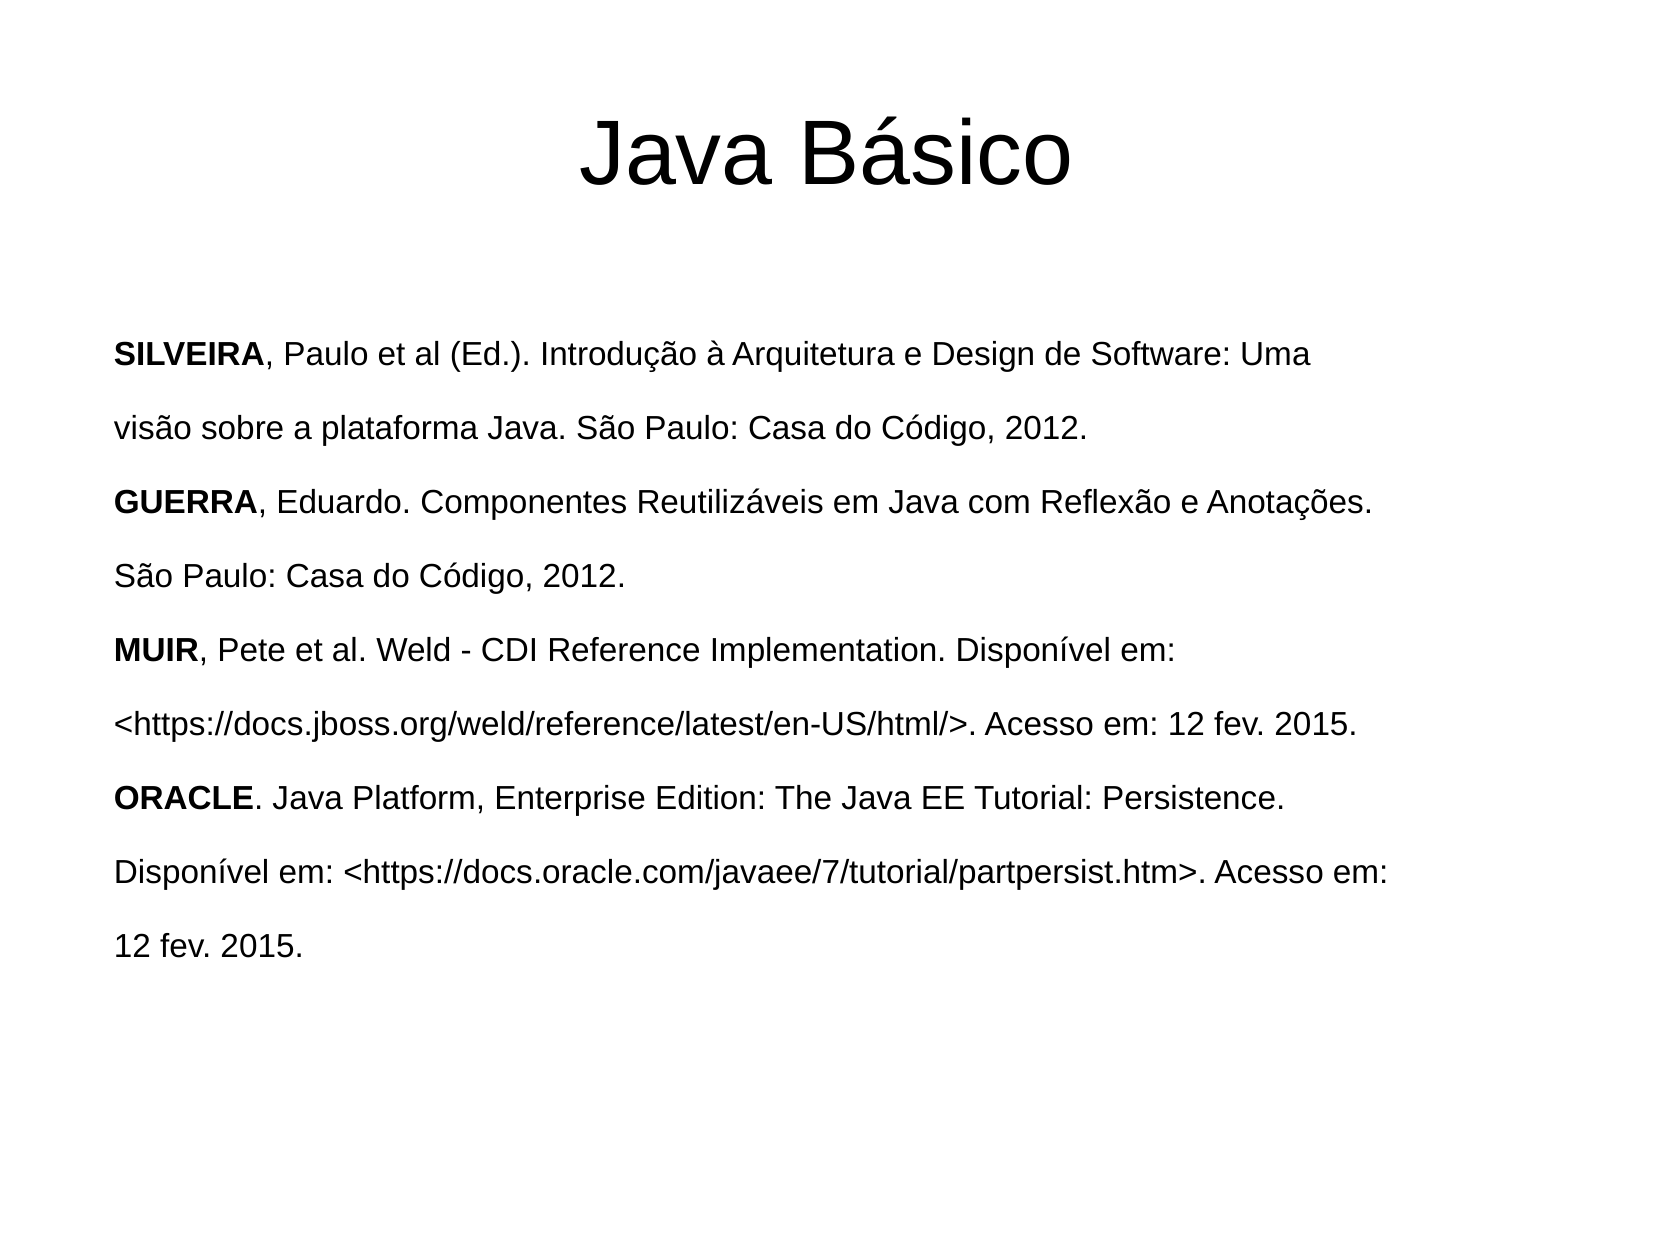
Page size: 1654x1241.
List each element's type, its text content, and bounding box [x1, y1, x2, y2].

text_box SILVEIRA, Paulo et al (Ed.). Introdução à Arquitetura e Design de Software: Uma visão sobre a plataforma Java. São Paulo: Casa do Código, 2012. GUERRA, Eduardo. Componentes Reutilizáveis em Java com Reflexão e Anotações. São Paulo: Casa do Código, 2012. MUIR, Pete et al. Weld - CDI Reference Implementation. Disponível em: <https://docs.jboss.org/weld/reference/latest/en-US/html/>. Acesso em: 12 fev. 2015. ORACLE. Java Platform, Enterprise Edition: The Java EE Tutorial: Persistence. Disponível em: <https://docs.oracle.com/javaee/7/tutorial/partpersist.htm>. Acesso em: 12 fev. 2015. [99, 327, 1574, 1057]
title Java Básico [82, 49, 1571, 257]
